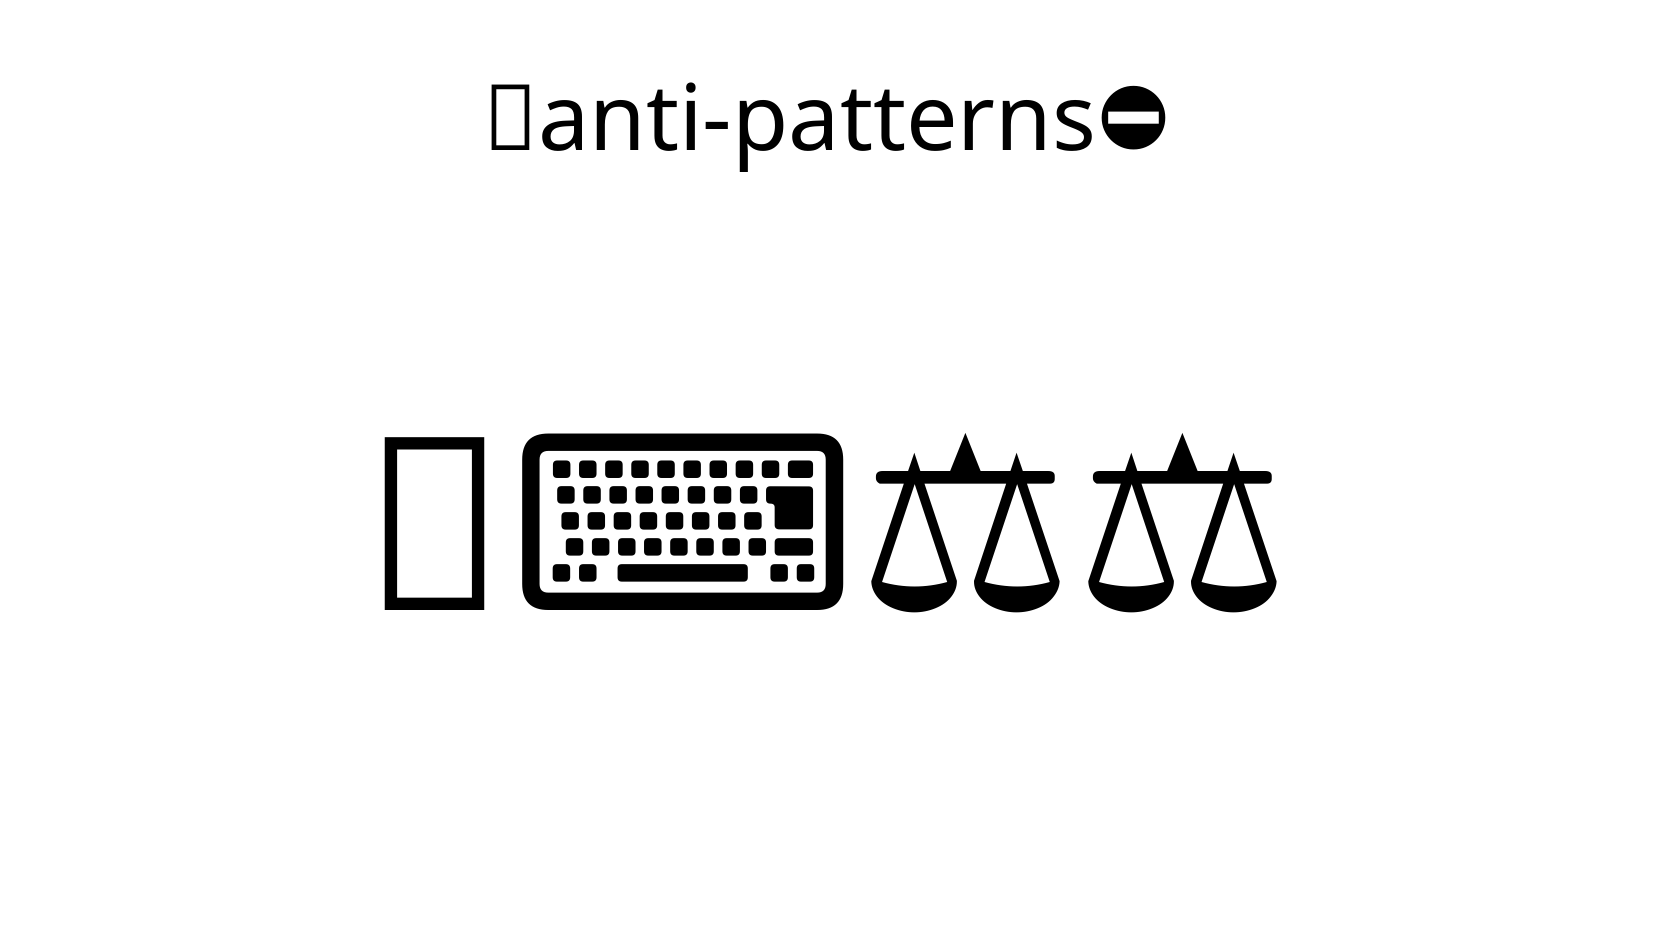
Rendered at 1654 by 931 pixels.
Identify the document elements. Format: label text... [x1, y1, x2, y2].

title 📜⌨📸🔣🧑‍⚖ [83, 122, 1572, 911]
title 🙅anti-patterns⛔ [82, 37, 1571, 193]
